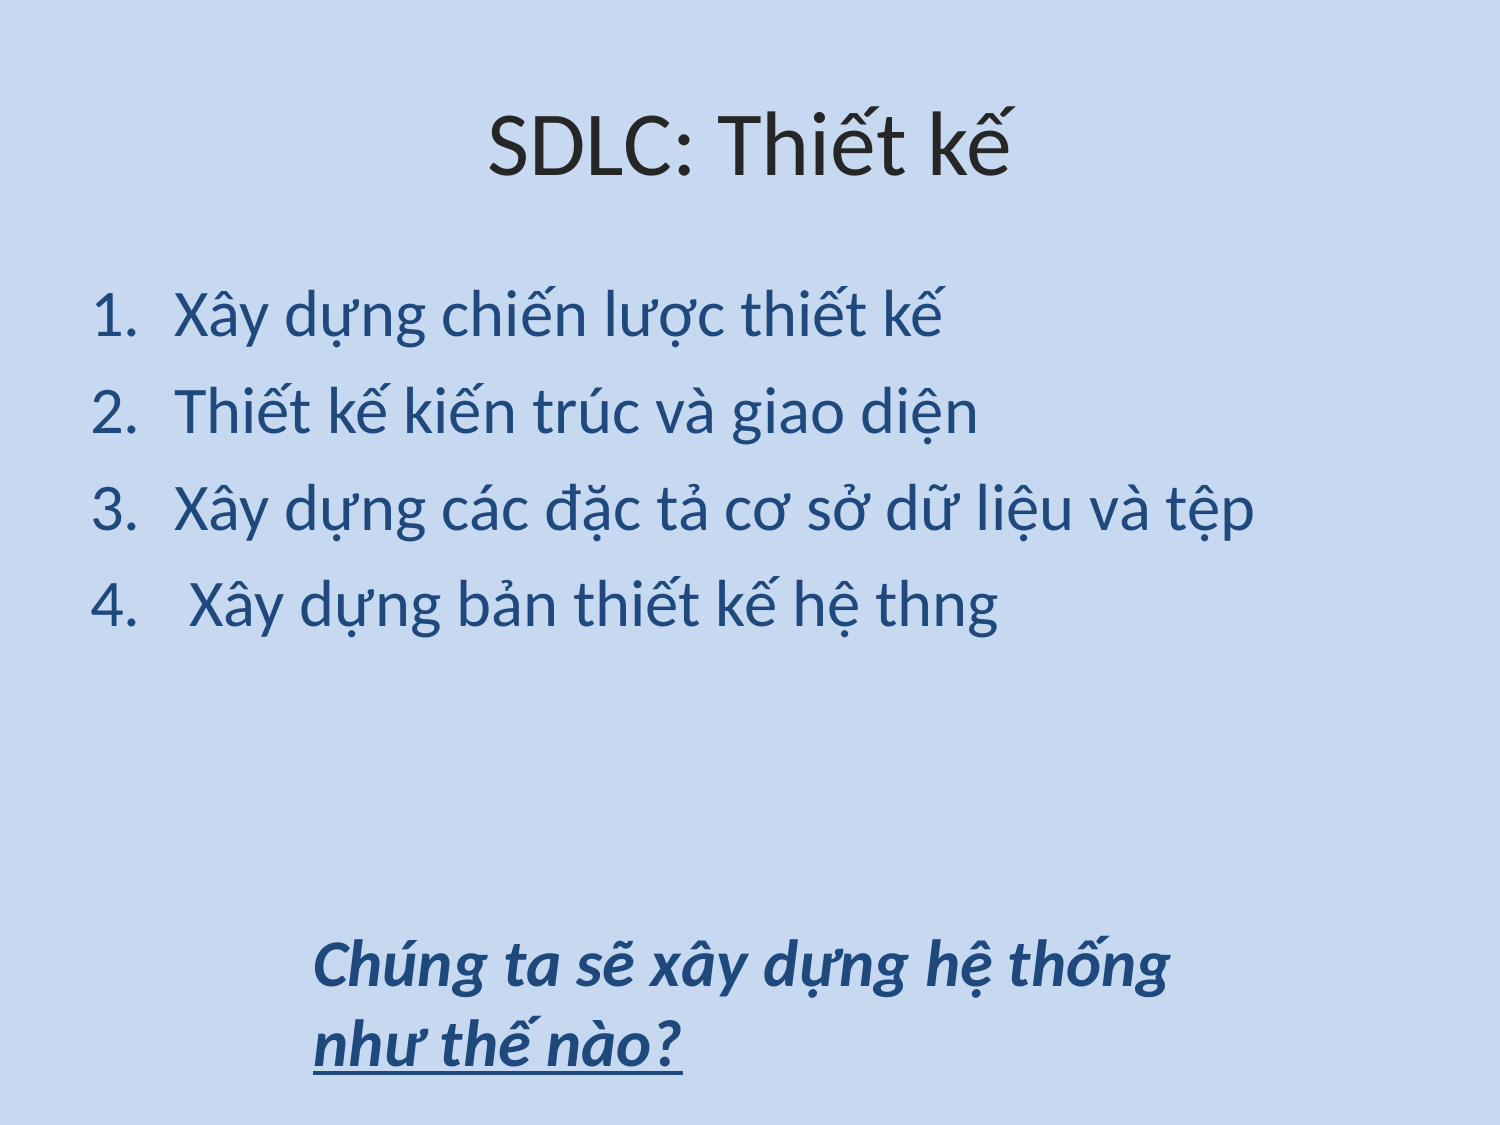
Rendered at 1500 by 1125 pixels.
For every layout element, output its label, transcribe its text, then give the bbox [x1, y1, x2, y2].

title SDLC: Thiết kế [75, 45, 1426, 233]
text_box Chúng ta sẽ xây dựng hệ thống như thế nào? [298, 912, 1204, 1088]
list Xây dựng chiến lược thiết kế Thiết kế kiến trúc và giao diện Xây dựng các đặc tả cơ sở dữ liệu và tệp Xây dựng bản thiết kế hệ thng [75, 262, 1426, 1005]
